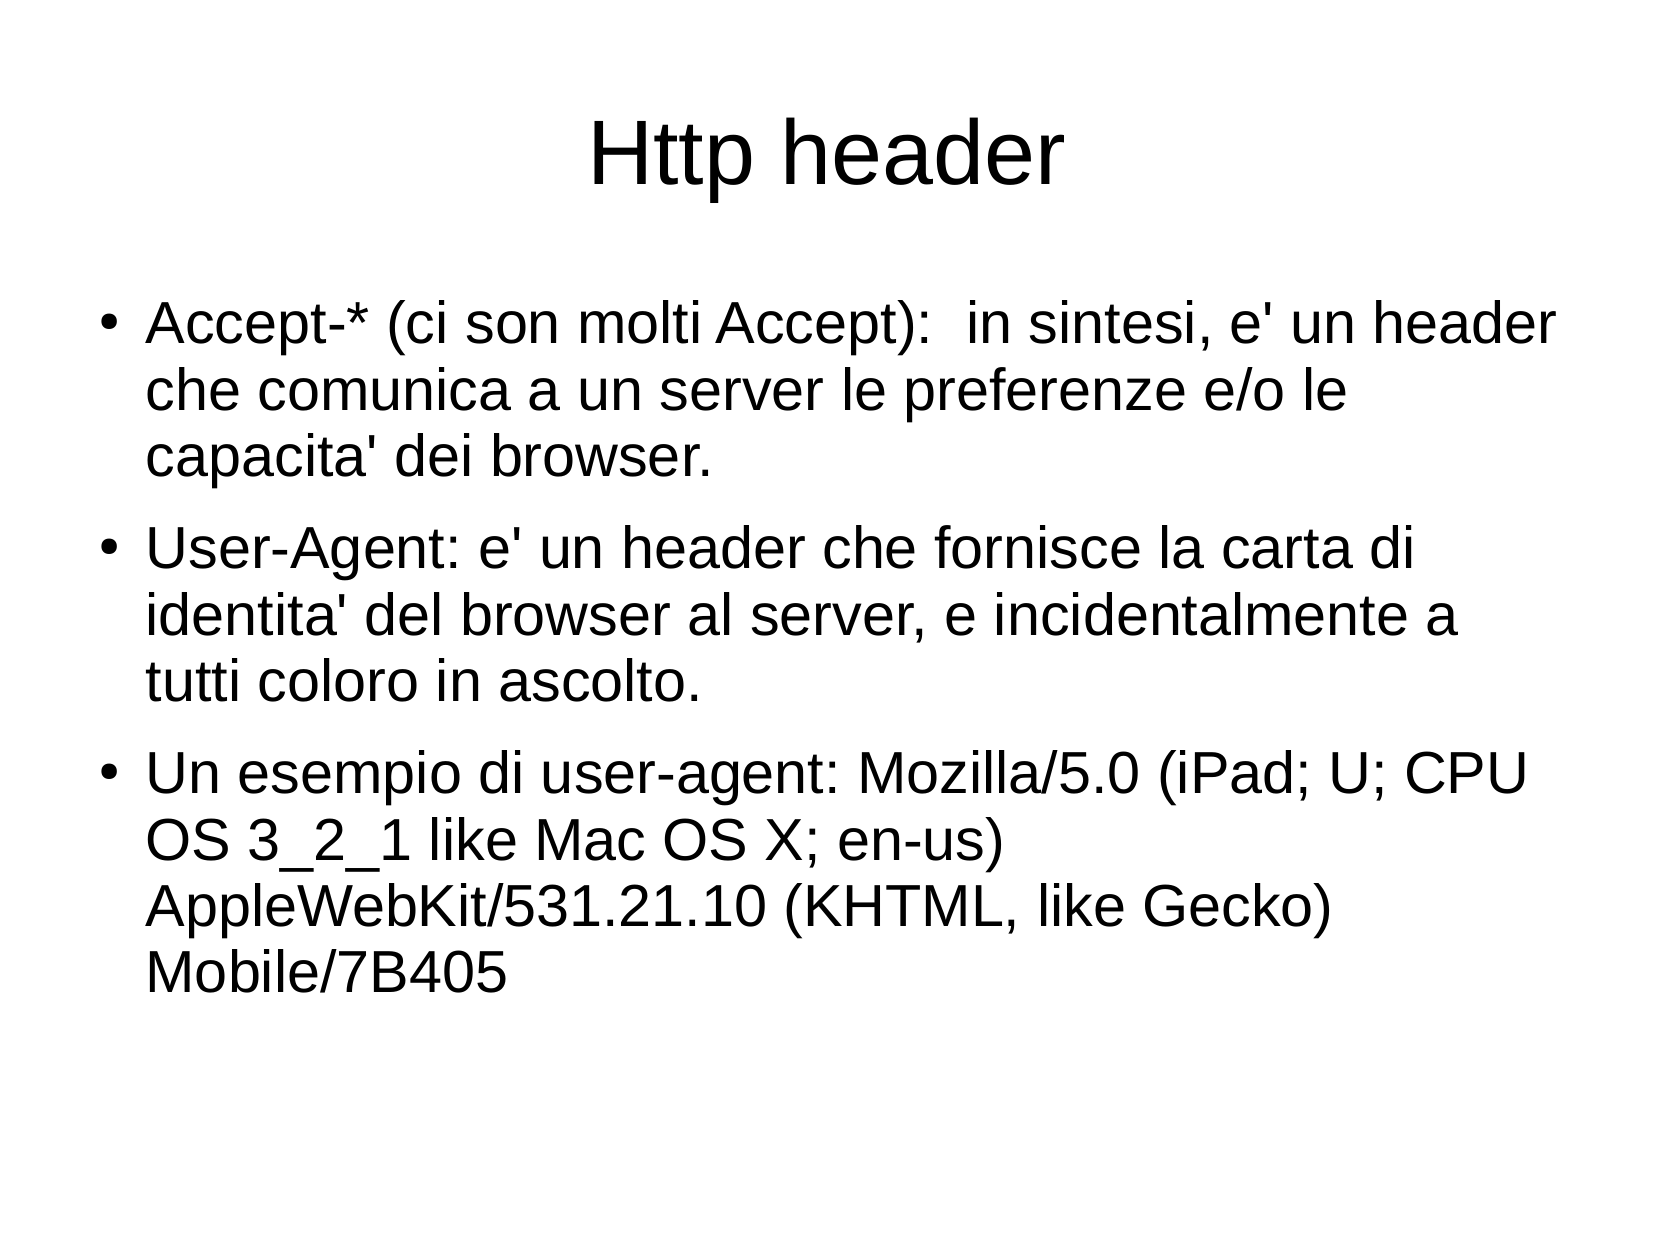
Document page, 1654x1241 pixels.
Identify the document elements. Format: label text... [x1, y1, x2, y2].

title Http header [82, 49, 1571, 257]
list Accept-* (ci son molti Accept): in sintesi, e' un header che comunica a un server le preferenze e/o le capacita' dei browser. User-Agent: e' un header che fornisce la carta di identita' del browser al server, e incidentalmente a tutti coloro in ascolto. Un esempio di user-agent: Mozilla/5.0 (iPad; U; CPU OS 3_2_1 like Mac OS X; en-us) AppleWebKit/531.21.10 (KHTML, like Gecko) Mobile/7B405 [82, 290, 1571, 1010]
